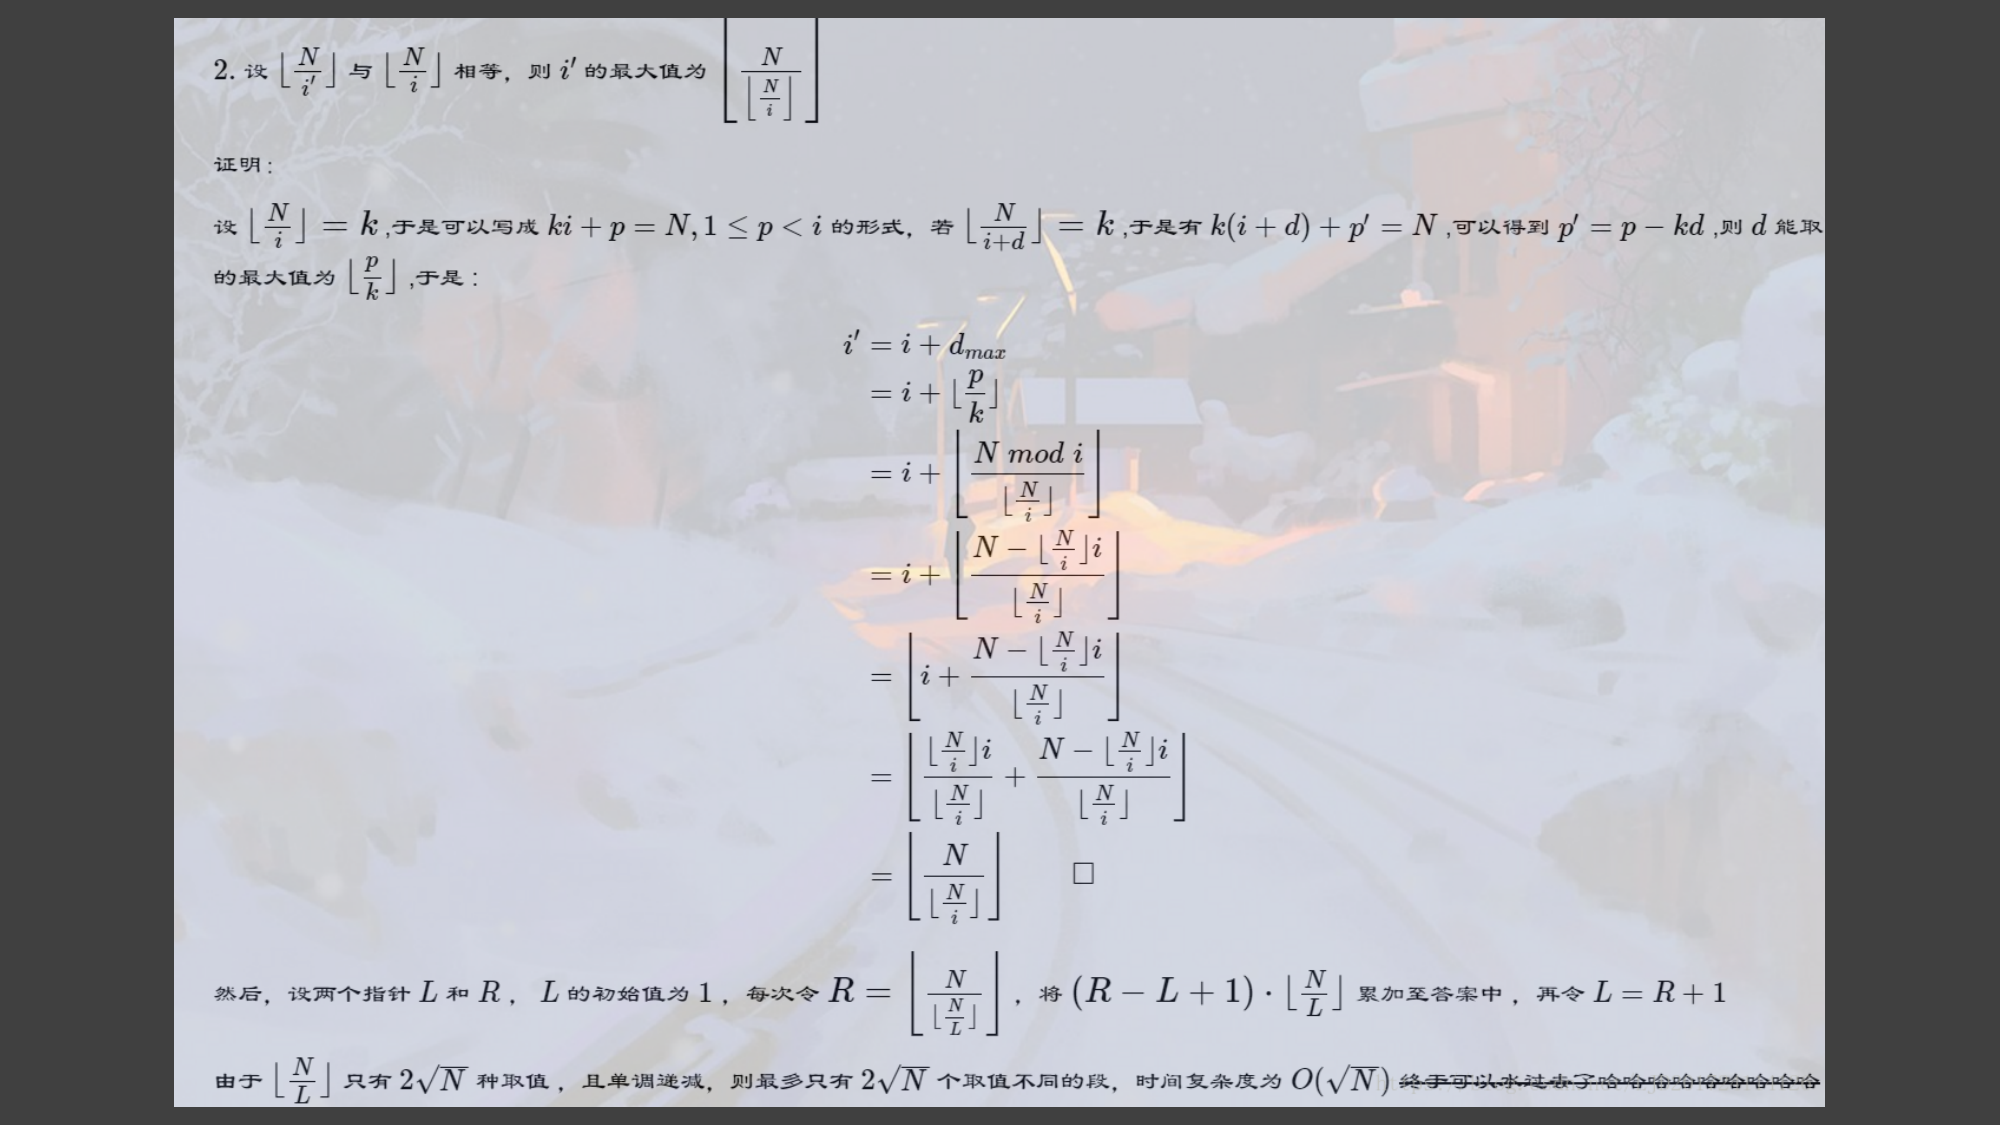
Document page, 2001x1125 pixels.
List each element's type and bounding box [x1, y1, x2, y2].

picture [174, 18, 1825, 1107]
